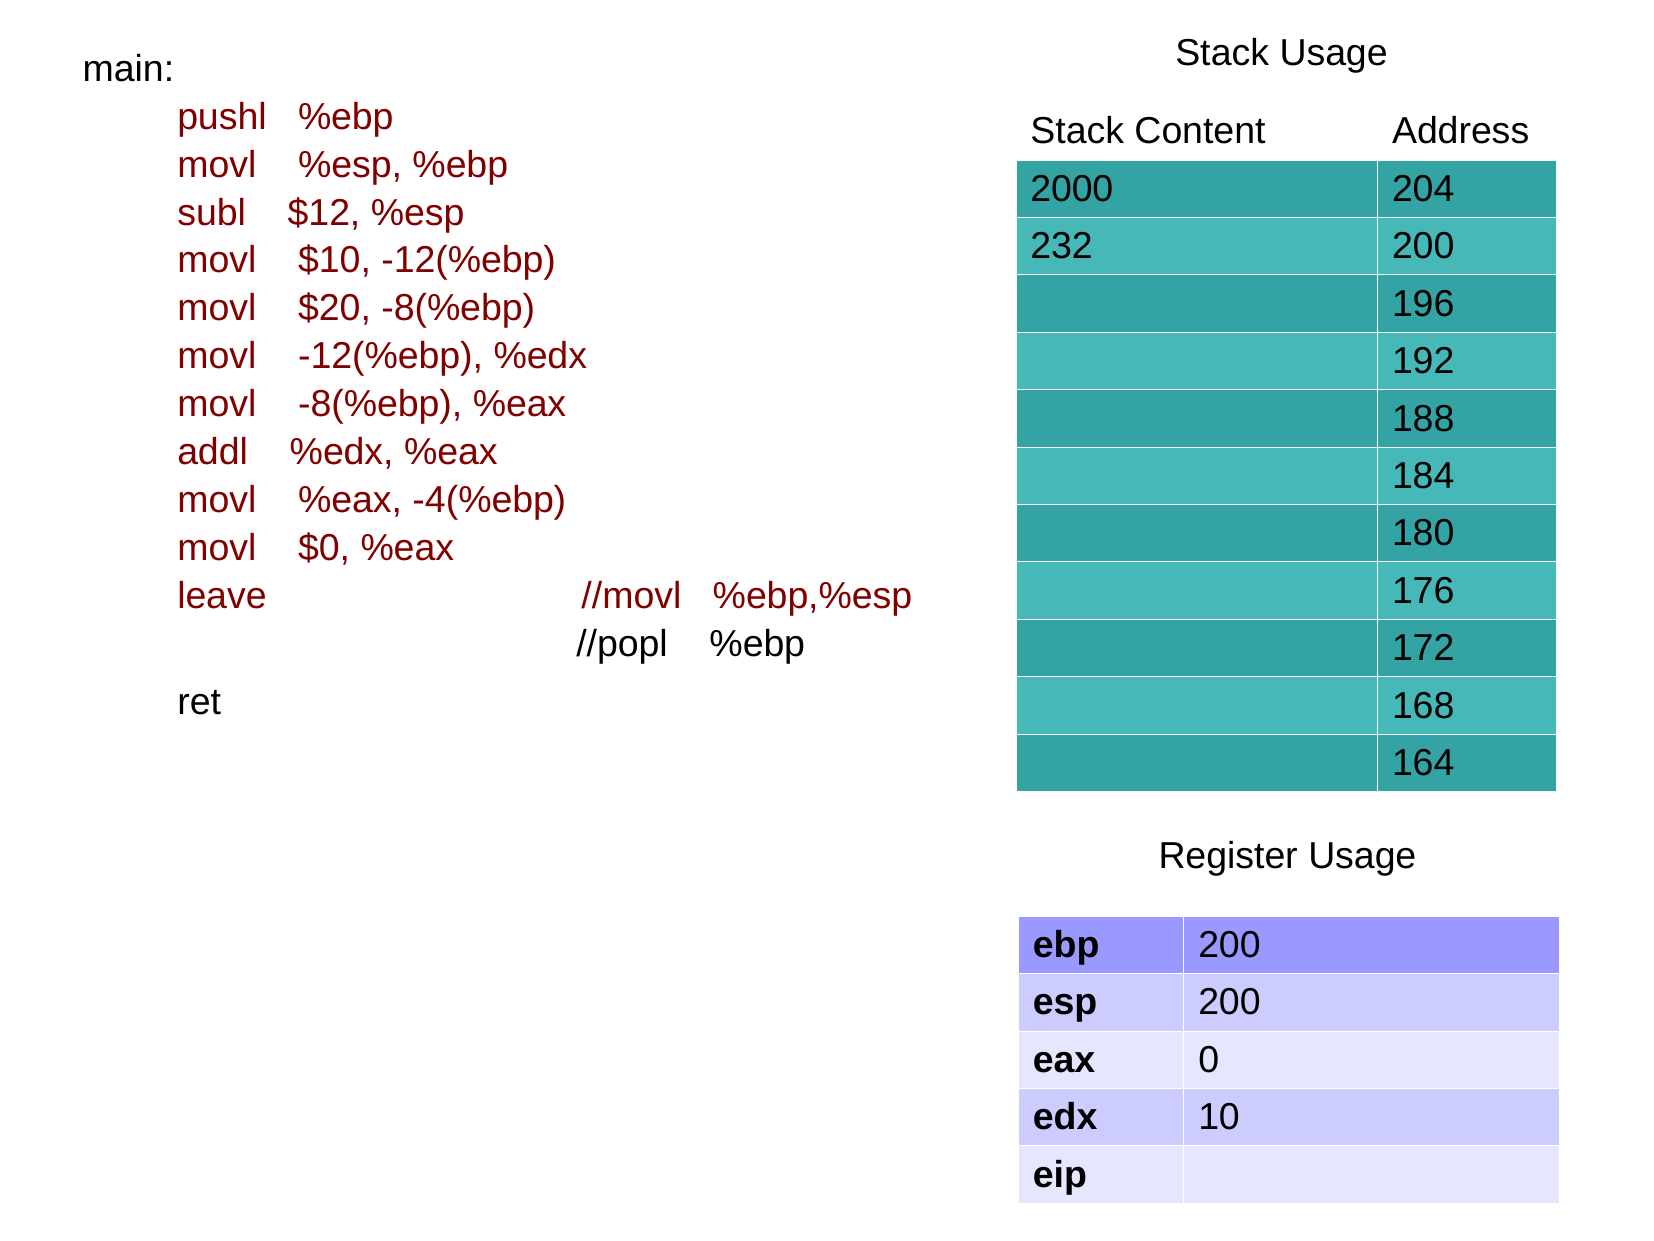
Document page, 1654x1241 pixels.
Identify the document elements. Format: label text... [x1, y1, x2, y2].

table_cell 164 [1378, 735, 1556, 791]
table_cell [1017, 275, 1377, 332]
table_cell 232 [1017, 218, 1377, 274]
table_cell [1017, 620, 1377, 676]
table_cell 180 [1378, 505, 1556, 561]
table_cell [1017, 562, 1377, 619]
table_cell 200 [1184, 974, 1559, 1031]
table_cell [1184, 1146, 1559, 1203]
table_header Address [1378, 103, 1556, 160]
table_cell [1017, 505, 1377, 561]
table_cell [1017, 333, 1377, 389]
table_cell esp [1019, 974, 1183, 1031]
table_header 200 [1184, 917, 1559, 973]
table_cell 204 [1378, 161, 1556, 217]
table_cell 188 [1378, 390, 1556, 447]
table_header ebp [1019, 917, 1183, 973]
table_cell [1017, 448, 1377, 504]
text_box Register Usage [1015, 826, 1560, 884]
table_cell eax [1019, 1032, 1183, 1088]
table_cell 184 [1378, 448, 1556, 504]
table_cell 10 [1184, 1089, 1559, 1145]
table_cell eip [1019, 1146, 1183, 1203]
list main: pushl %ebp movl %esp, %ebp subl $12, %esp movl $10, -12(%ebp) movl $20, -8(%ebp) movl -12(%ebp), %edx movl -8(%ebp), %eax addl %edx, %eax movl %eax, -4(%ebp) movl $0, %eax leave //movl %ebp,%esp //popl %ebp ret [82, 47, 969, 1182]
table_cell [1017, 677, 1377, 734]
table_cell edx [1019, 1089, 1183, 1145]
table_cell [1017, 735, 1377, 791]
table_cell [1017, 390, 1377, 447]
table_cell 200 [1378, 218, 1556, 274]
table_cell 192 [1378, 333, 1556, 389]
table_cell 172 [1378, 620, 1556, 676]
table_cell 0 [1184, 1032, 1559, 1088]
table_cell 168 [1378, 677, 1556, 734]
text_box Stack Usage [1009, 23, 1554, 81]
table_header Stack Content [1017, 103, 1377, 160]
table_cell 176 [1378, 562, 1556, 619]
table_cell 196 [1378, 275, 1556, 332]
table_cell 2000 [1017, 161, 1377, 217]
